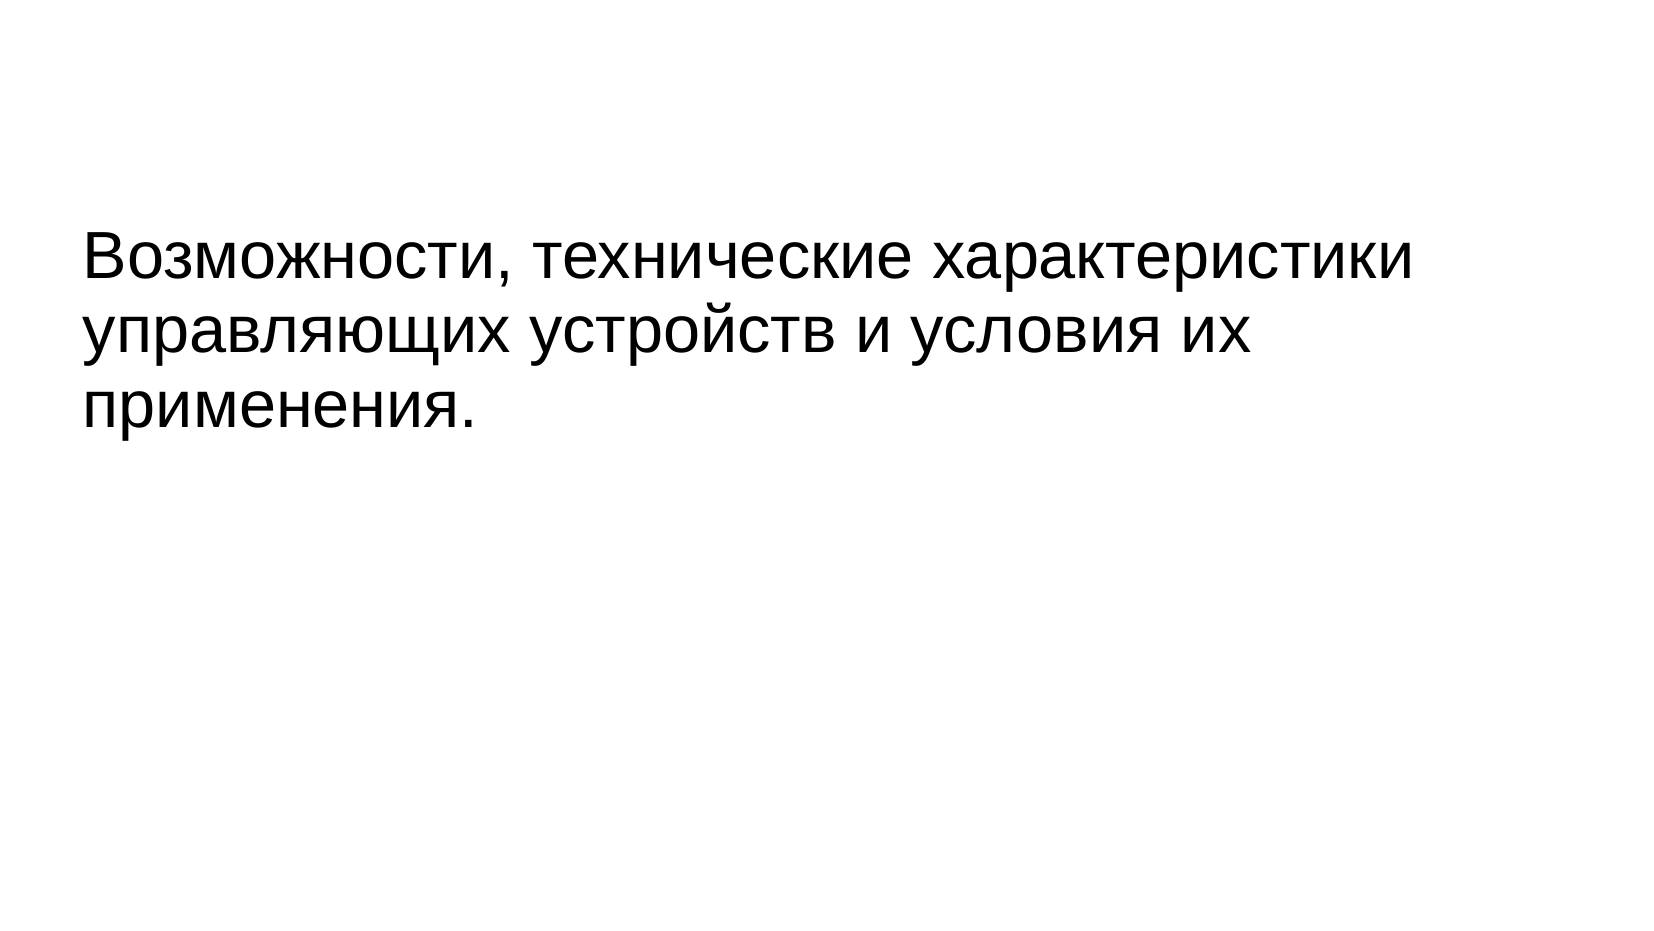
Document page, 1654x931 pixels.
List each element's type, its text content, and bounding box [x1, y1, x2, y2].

list Возможности, технические характеристики управляющих устройств и условия их применения. [82, 217, 1571, 758]
